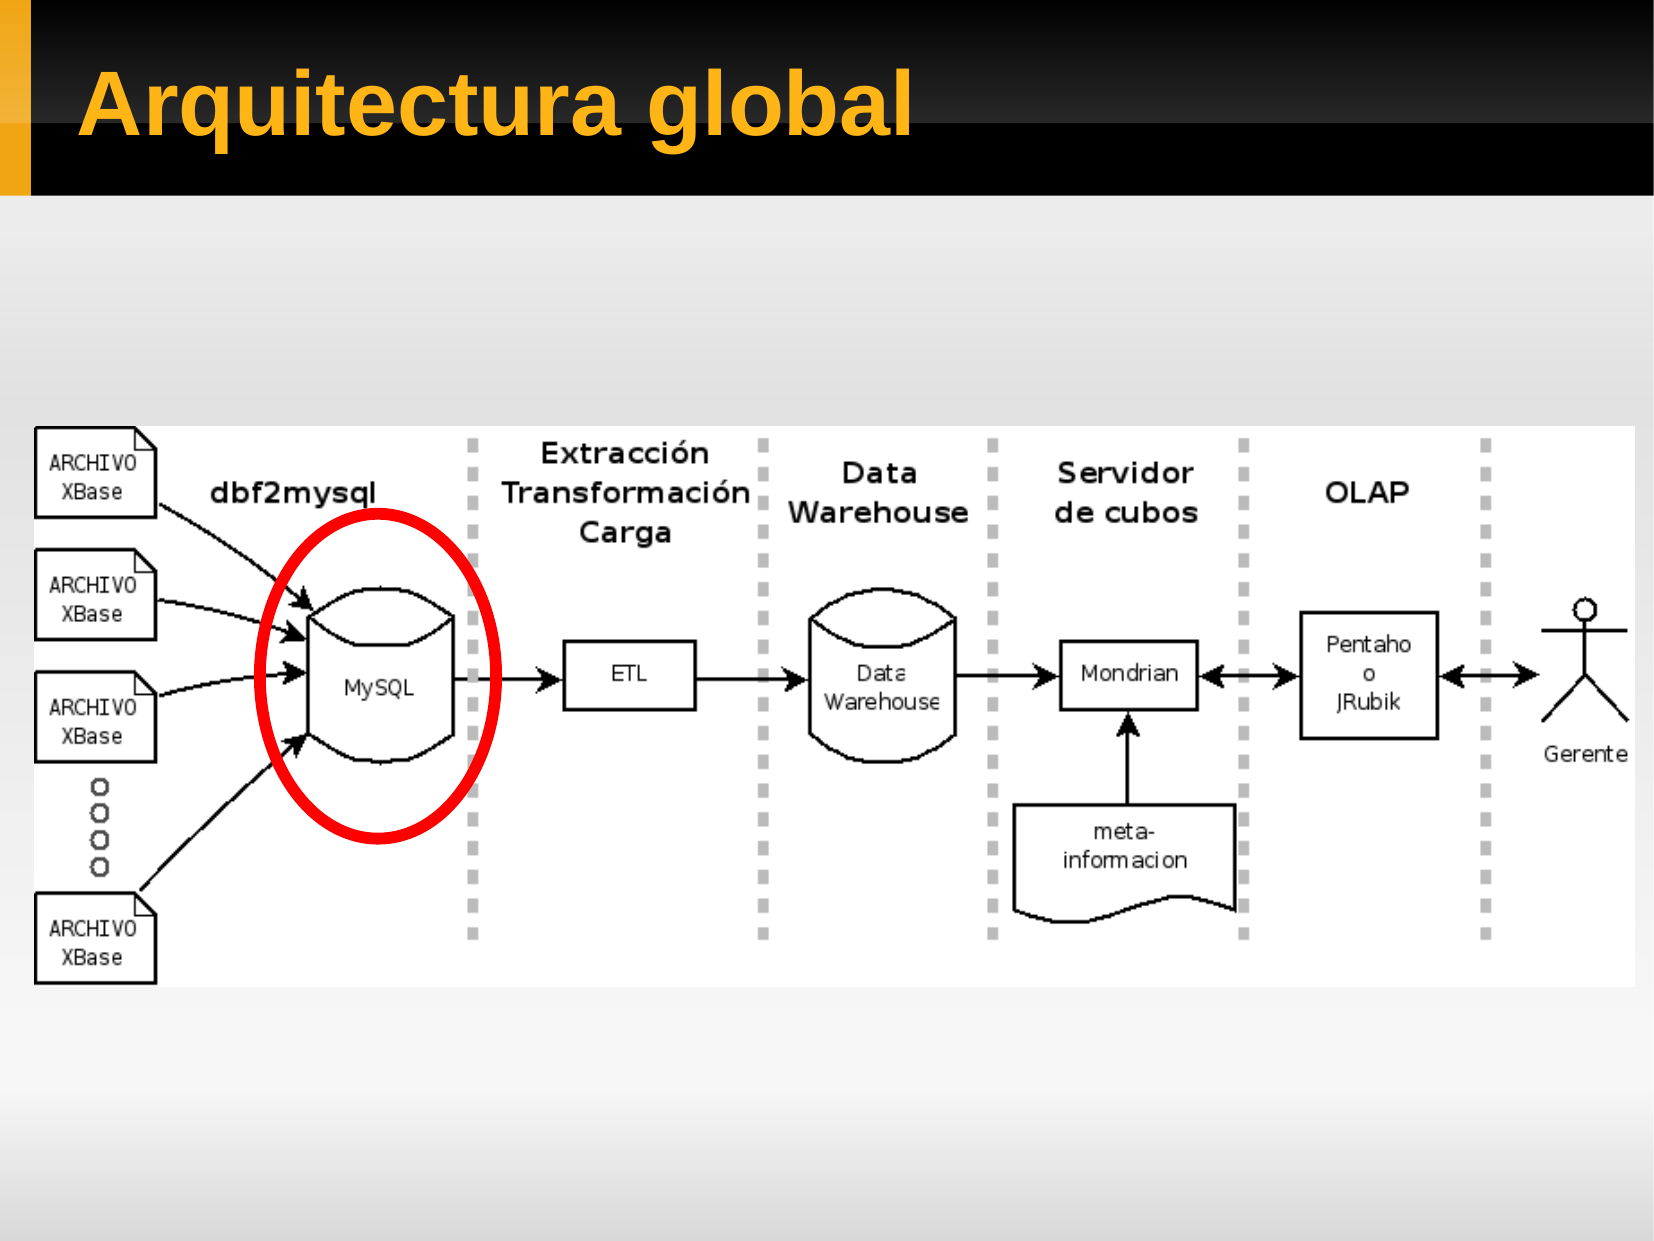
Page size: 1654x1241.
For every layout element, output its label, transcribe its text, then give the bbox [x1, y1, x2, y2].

title Arquitectura global [76, 0, 1565, 208]
picture [0, 0, 1654, 1241]
